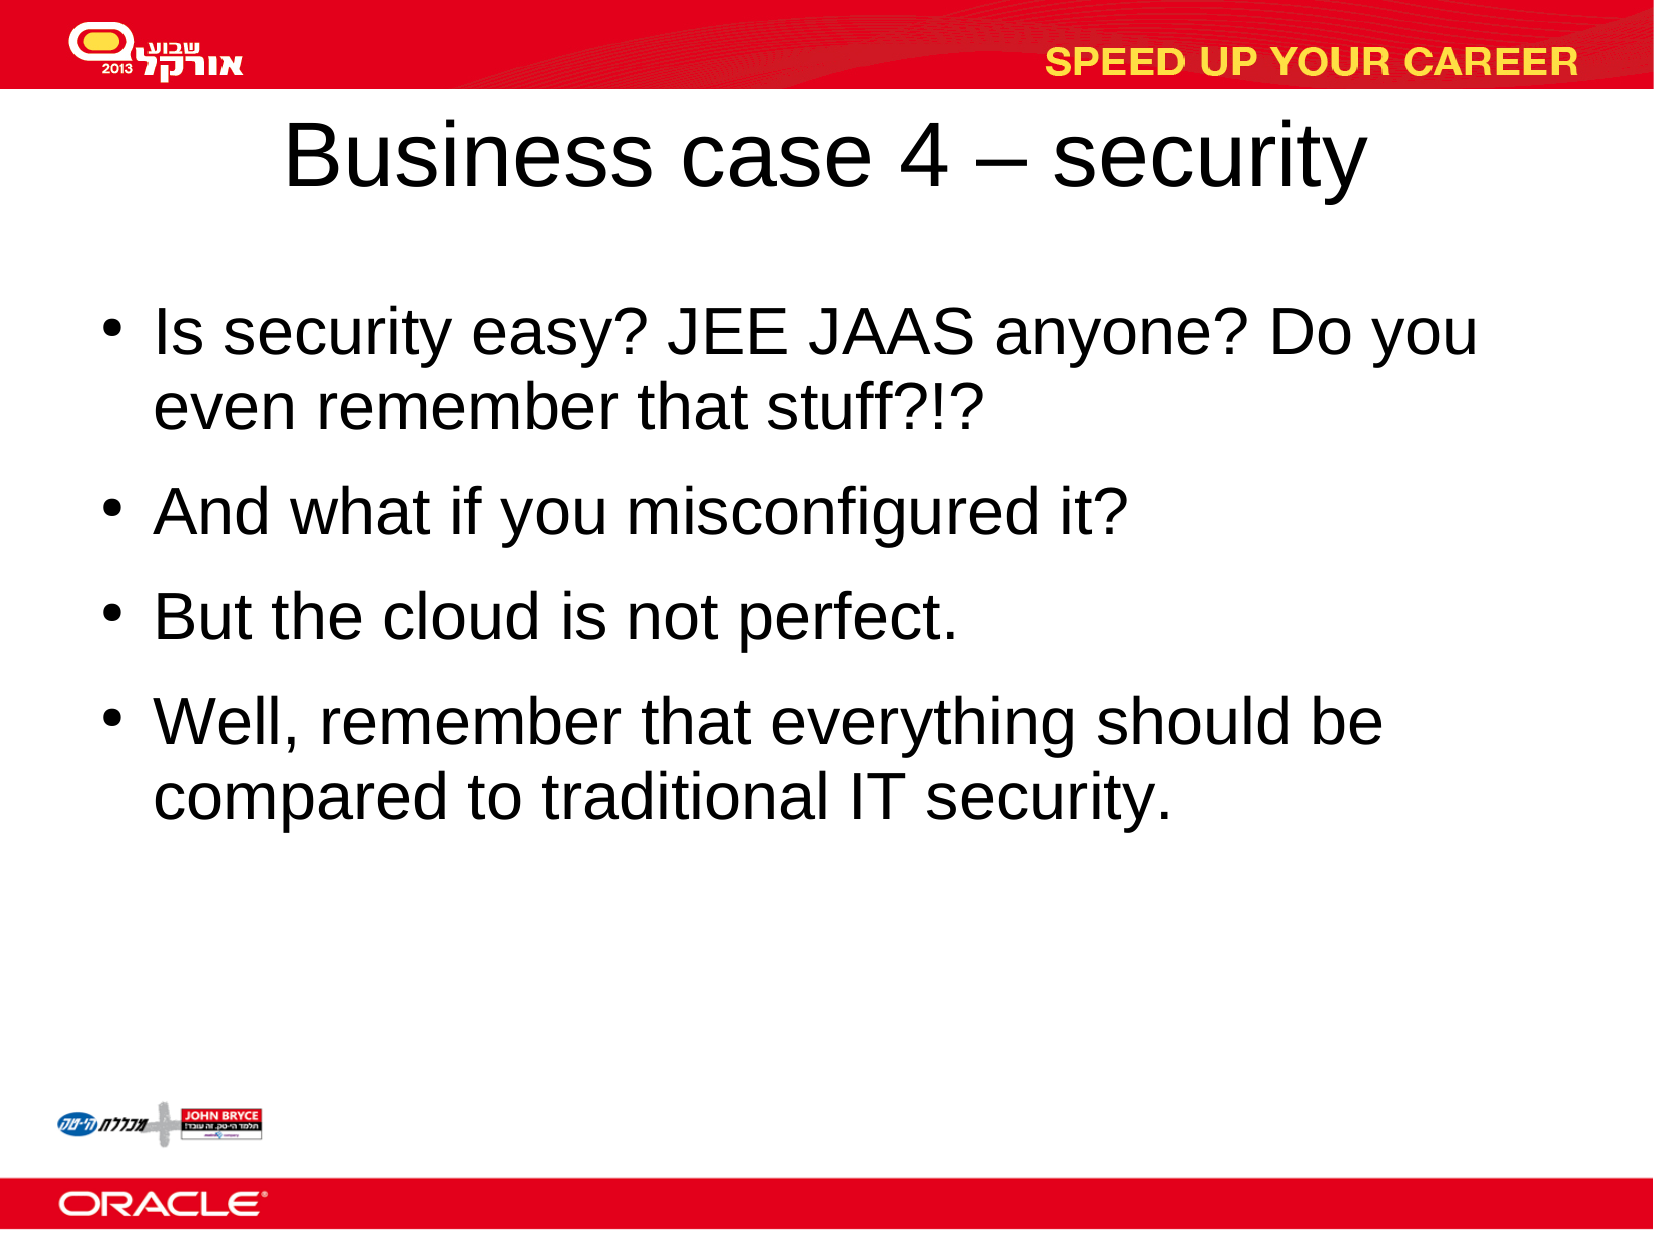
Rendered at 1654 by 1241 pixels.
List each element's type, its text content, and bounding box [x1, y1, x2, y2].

list Is security easy? JEE JAAS anyone? Do you even remember that stuff?!? And what if you misconfigured it? But the cloud is not perfect. Well, remember that everything should be compared to traditional IT security. [82, 290, 1538, 1010]
title Business case 4 – security [82, 49, 1571, 257]
picture [0, 1087, 1653, 1240]
picture [0, 0, 1654, 89]
